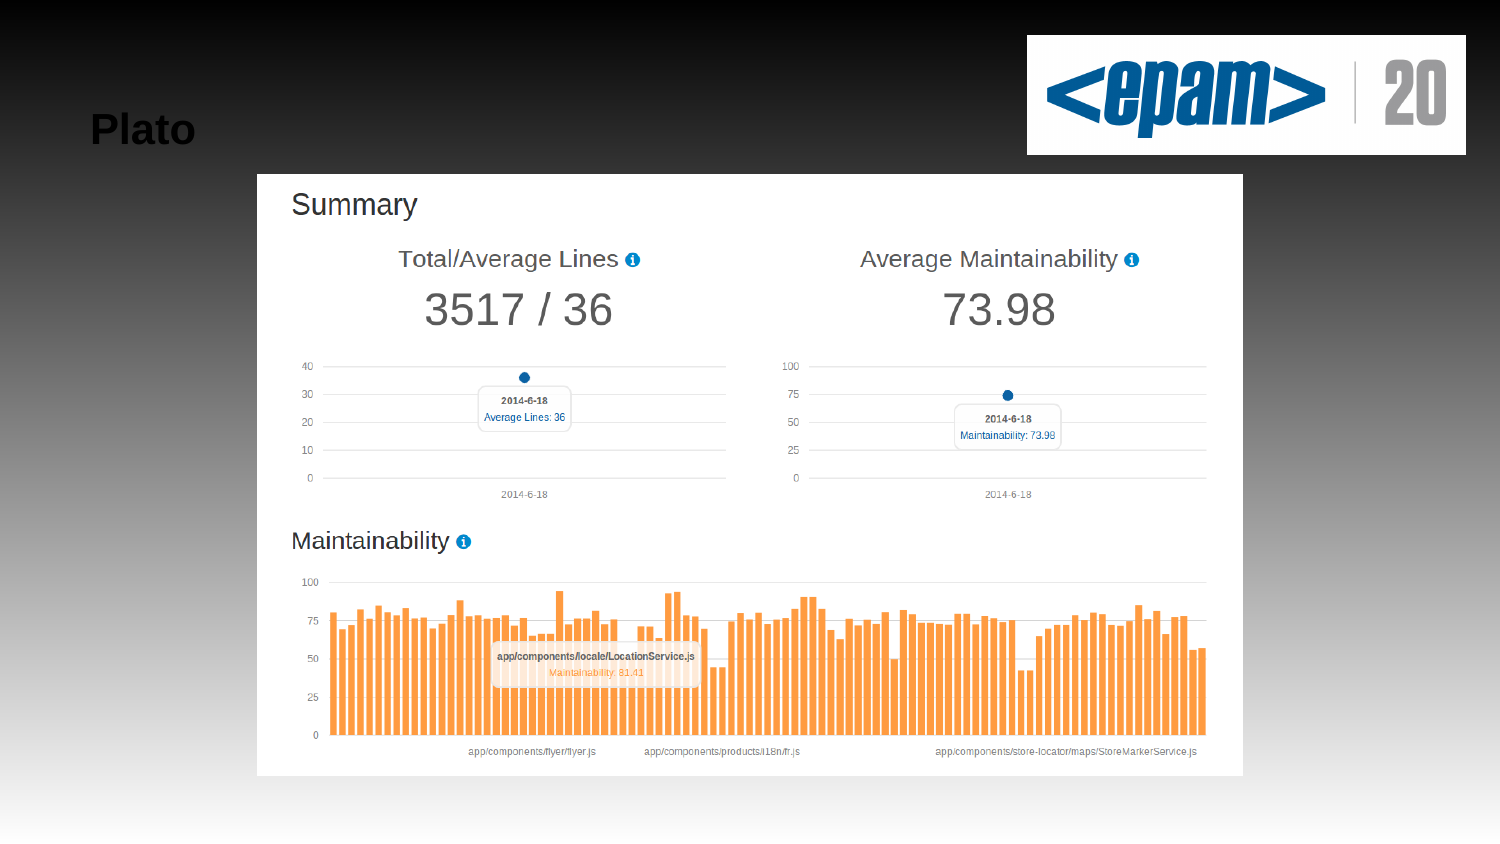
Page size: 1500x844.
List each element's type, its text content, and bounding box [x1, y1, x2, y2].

picture [1027, 35, 1466, 155]
picture [257, 174, 1243, 776]
title Plato [75, 33, 1425, 175]
